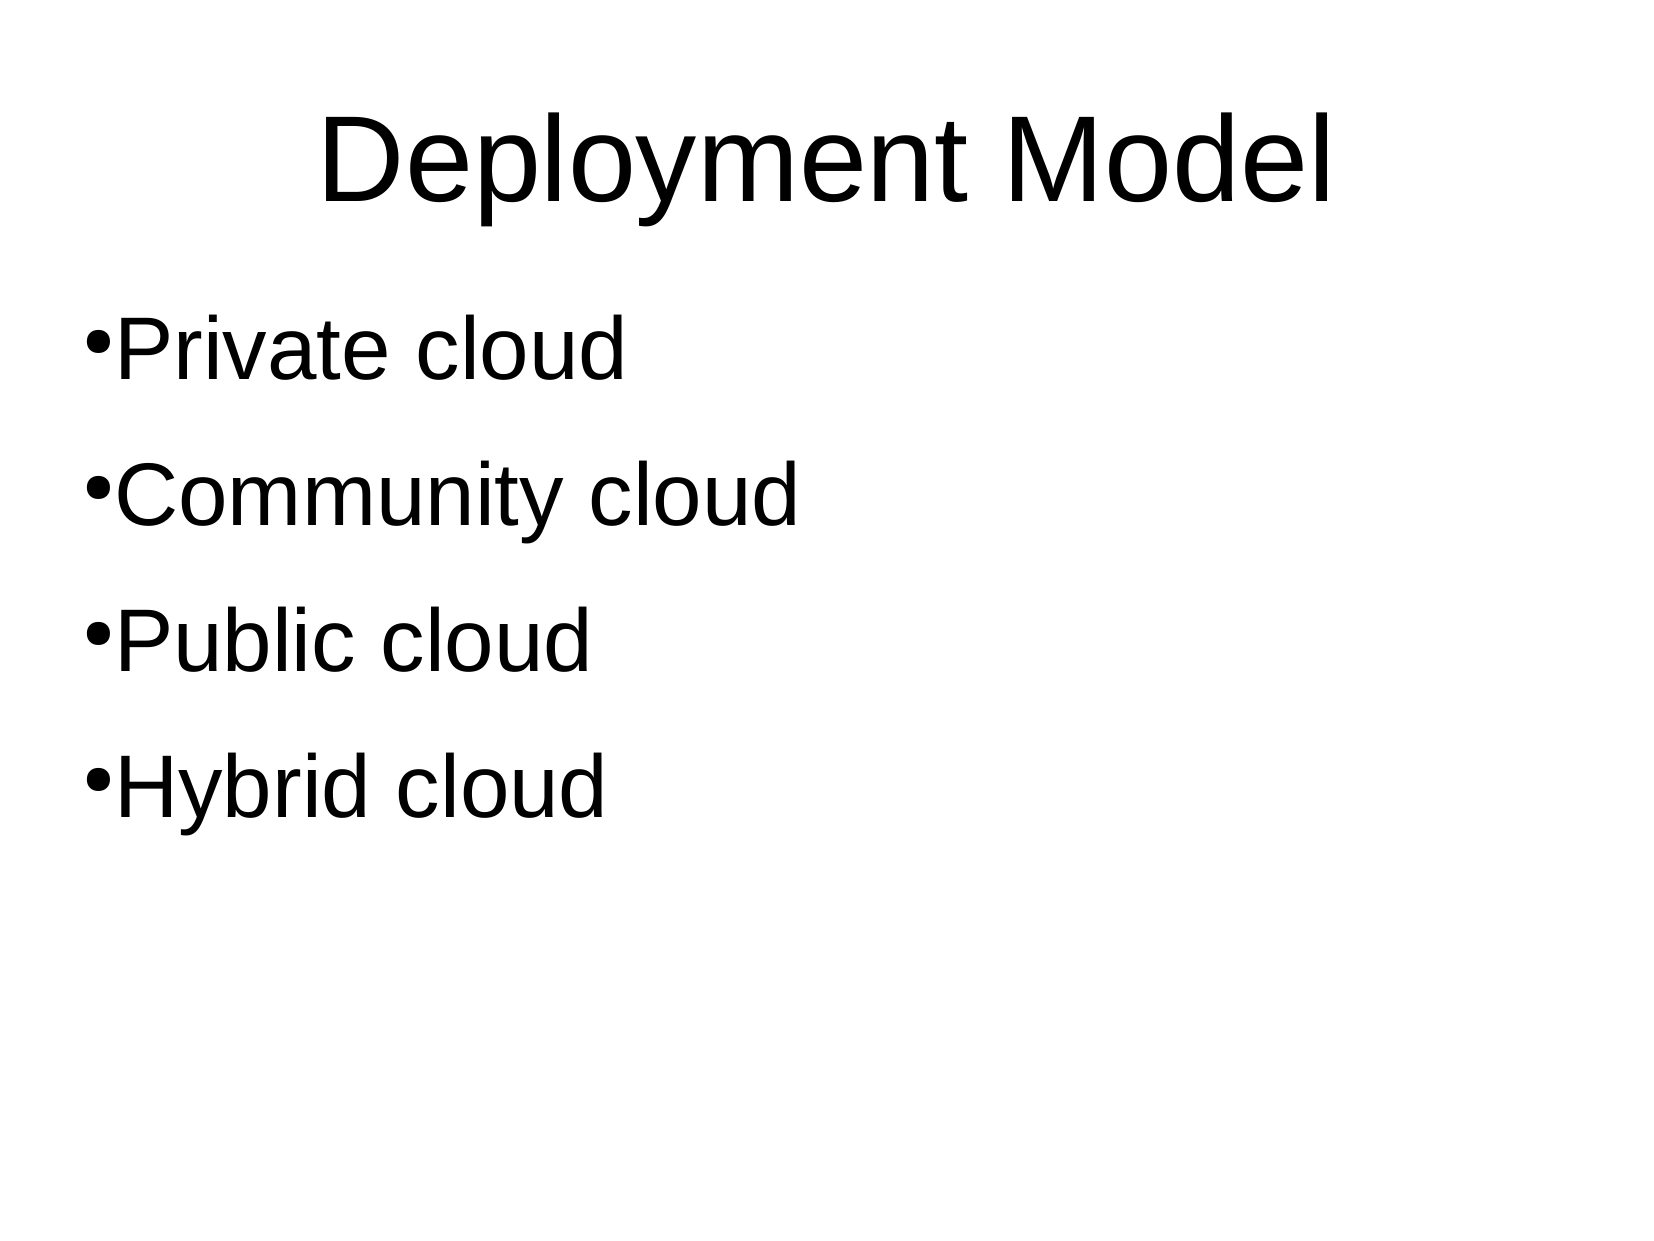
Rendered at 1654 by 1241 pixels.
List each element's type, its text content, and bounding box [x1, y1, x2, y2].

list Private cloud Community cloud Public cloud Hybrid cloud [82, 290, 1571, 1010]
title Deployment Model [82, 49, 1571, 257]
